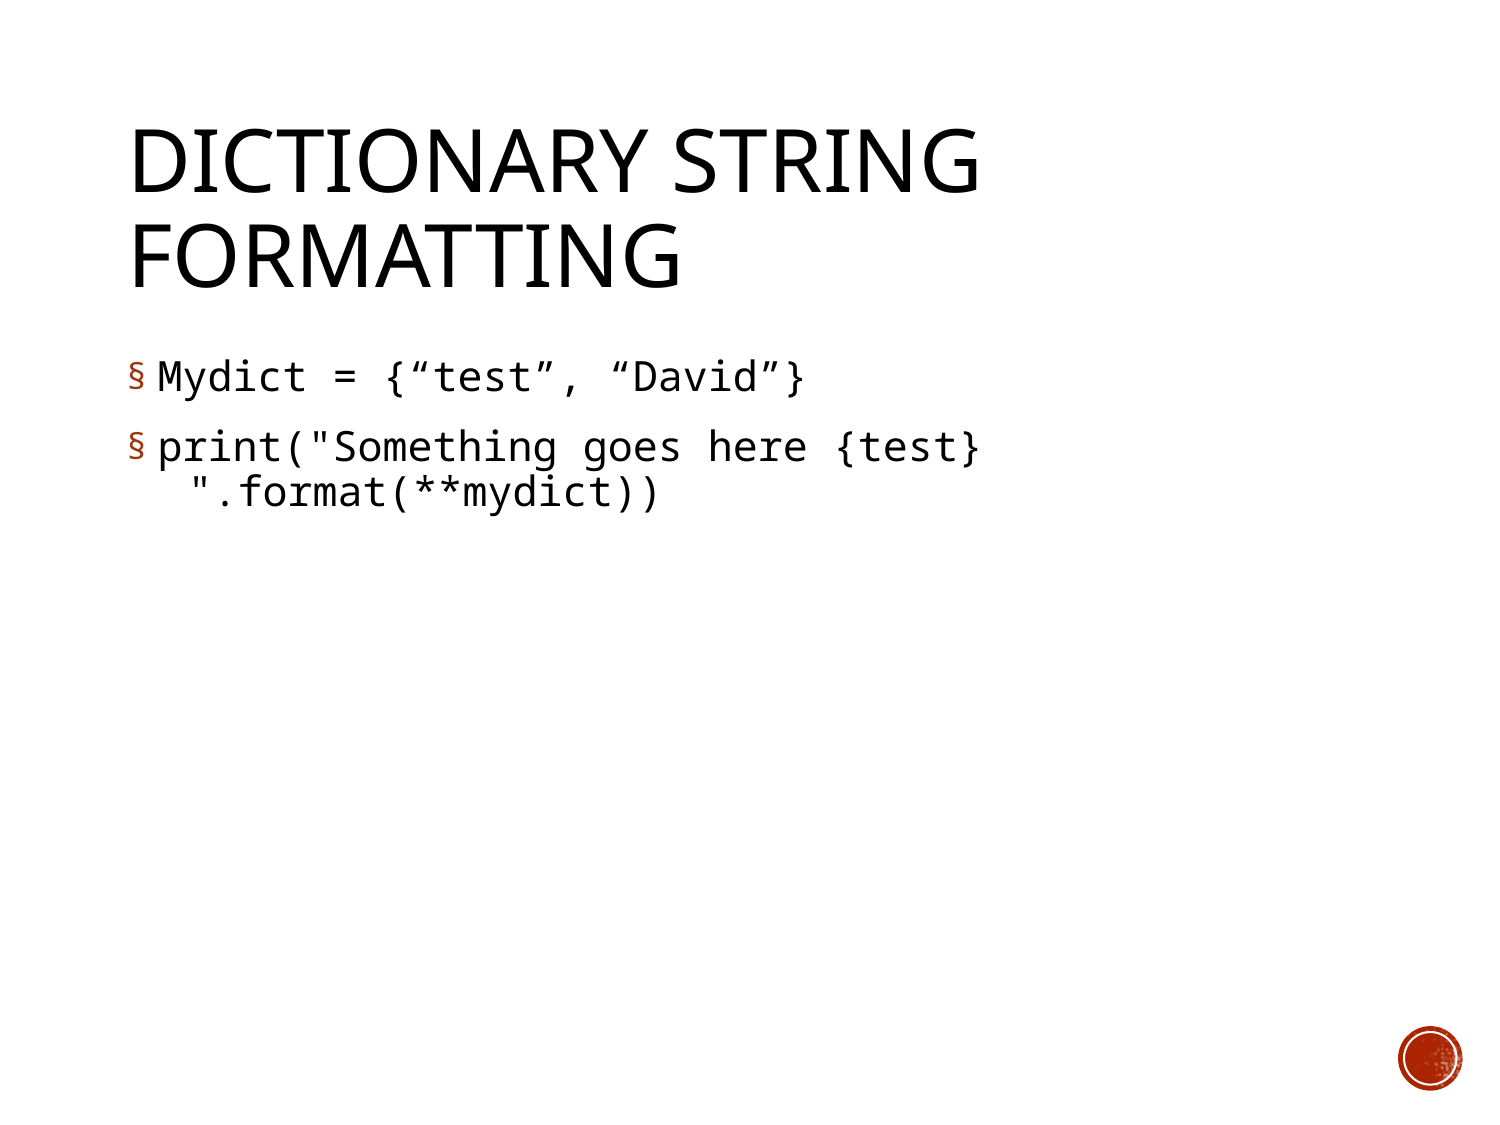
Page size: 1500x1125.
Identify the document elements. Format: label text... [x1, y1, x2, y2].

title Dictionary String formatting [112, 79, 1388, 344]
list Mydict = {“test”, “David”} print("Something goes here {test} ".format(**mydict)) [112, 348, 1388, 1013]
